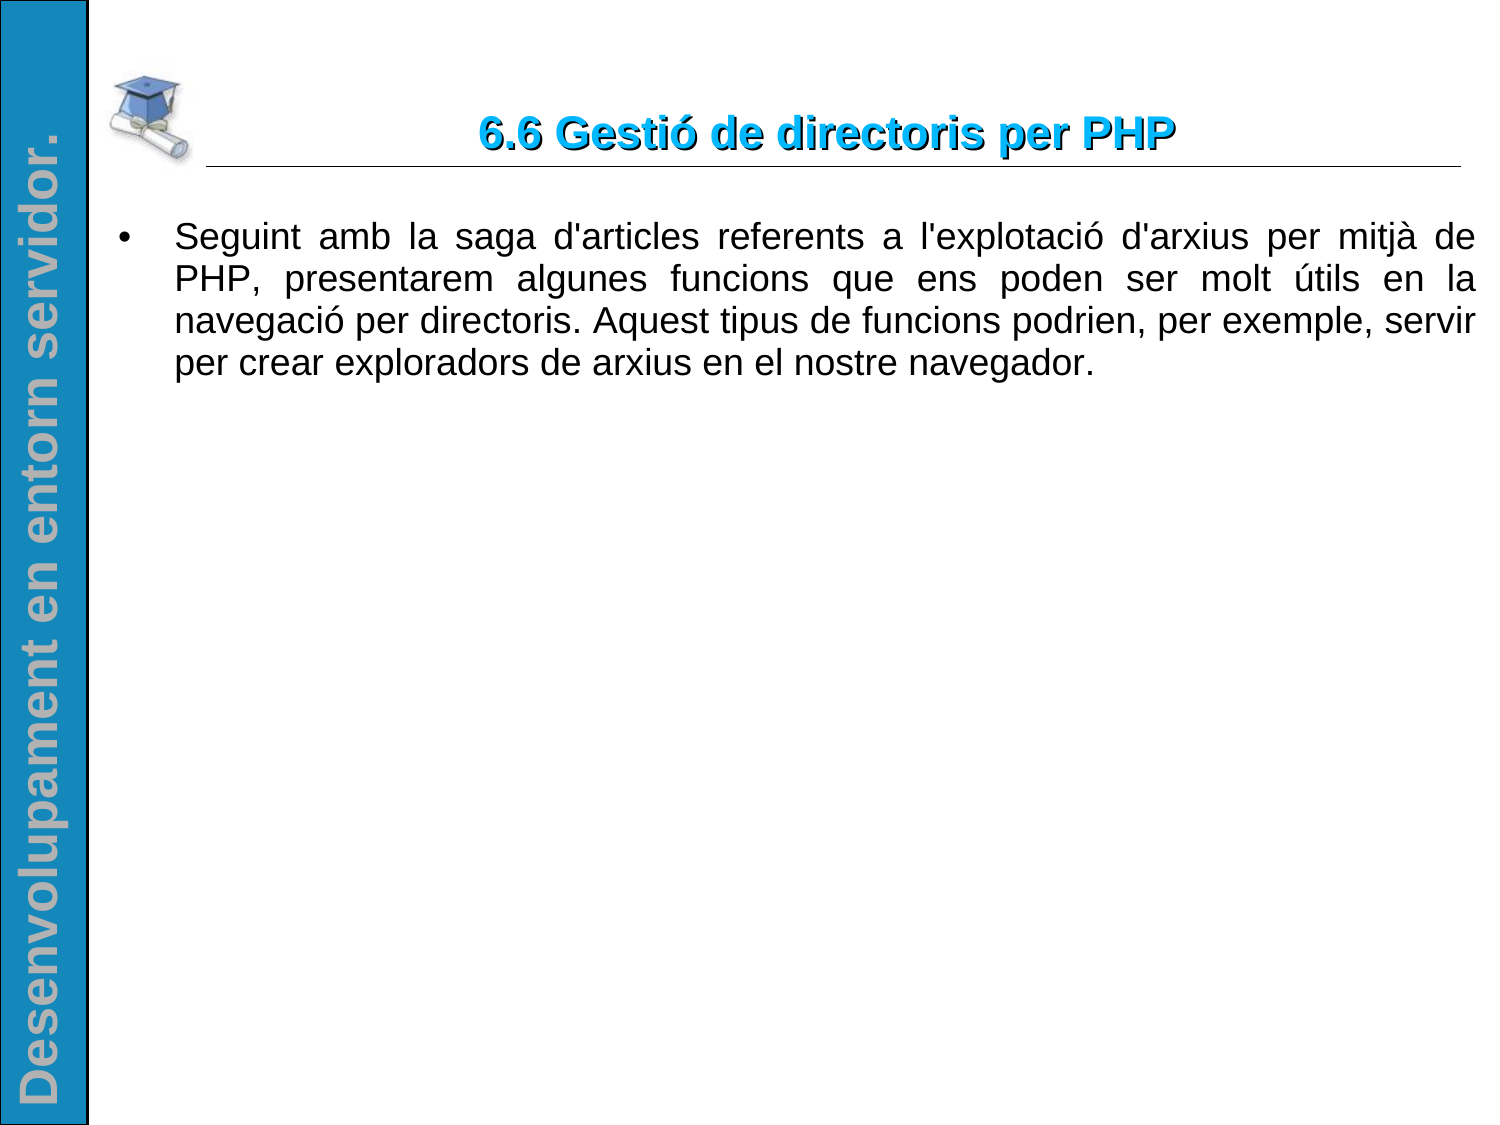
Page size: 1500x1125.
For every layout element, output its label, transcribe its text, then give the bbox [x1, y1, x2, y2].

list Seguint amb la saga d'articles referents a l'explotació d'arxius per mitjà de PHP, presentarem algunes funcions que ens poden ser molt útils en la navegació per directoris. Aquest tipus de funcions podrien, per exemple, servir per crear exploradors de arxius en el nostre navegador. [118, 215, 1477, 943]
title 6.6 Gestió de directoris per PHP [206, 95, 1447, 170]
picture [93, 61, 206, 174]
